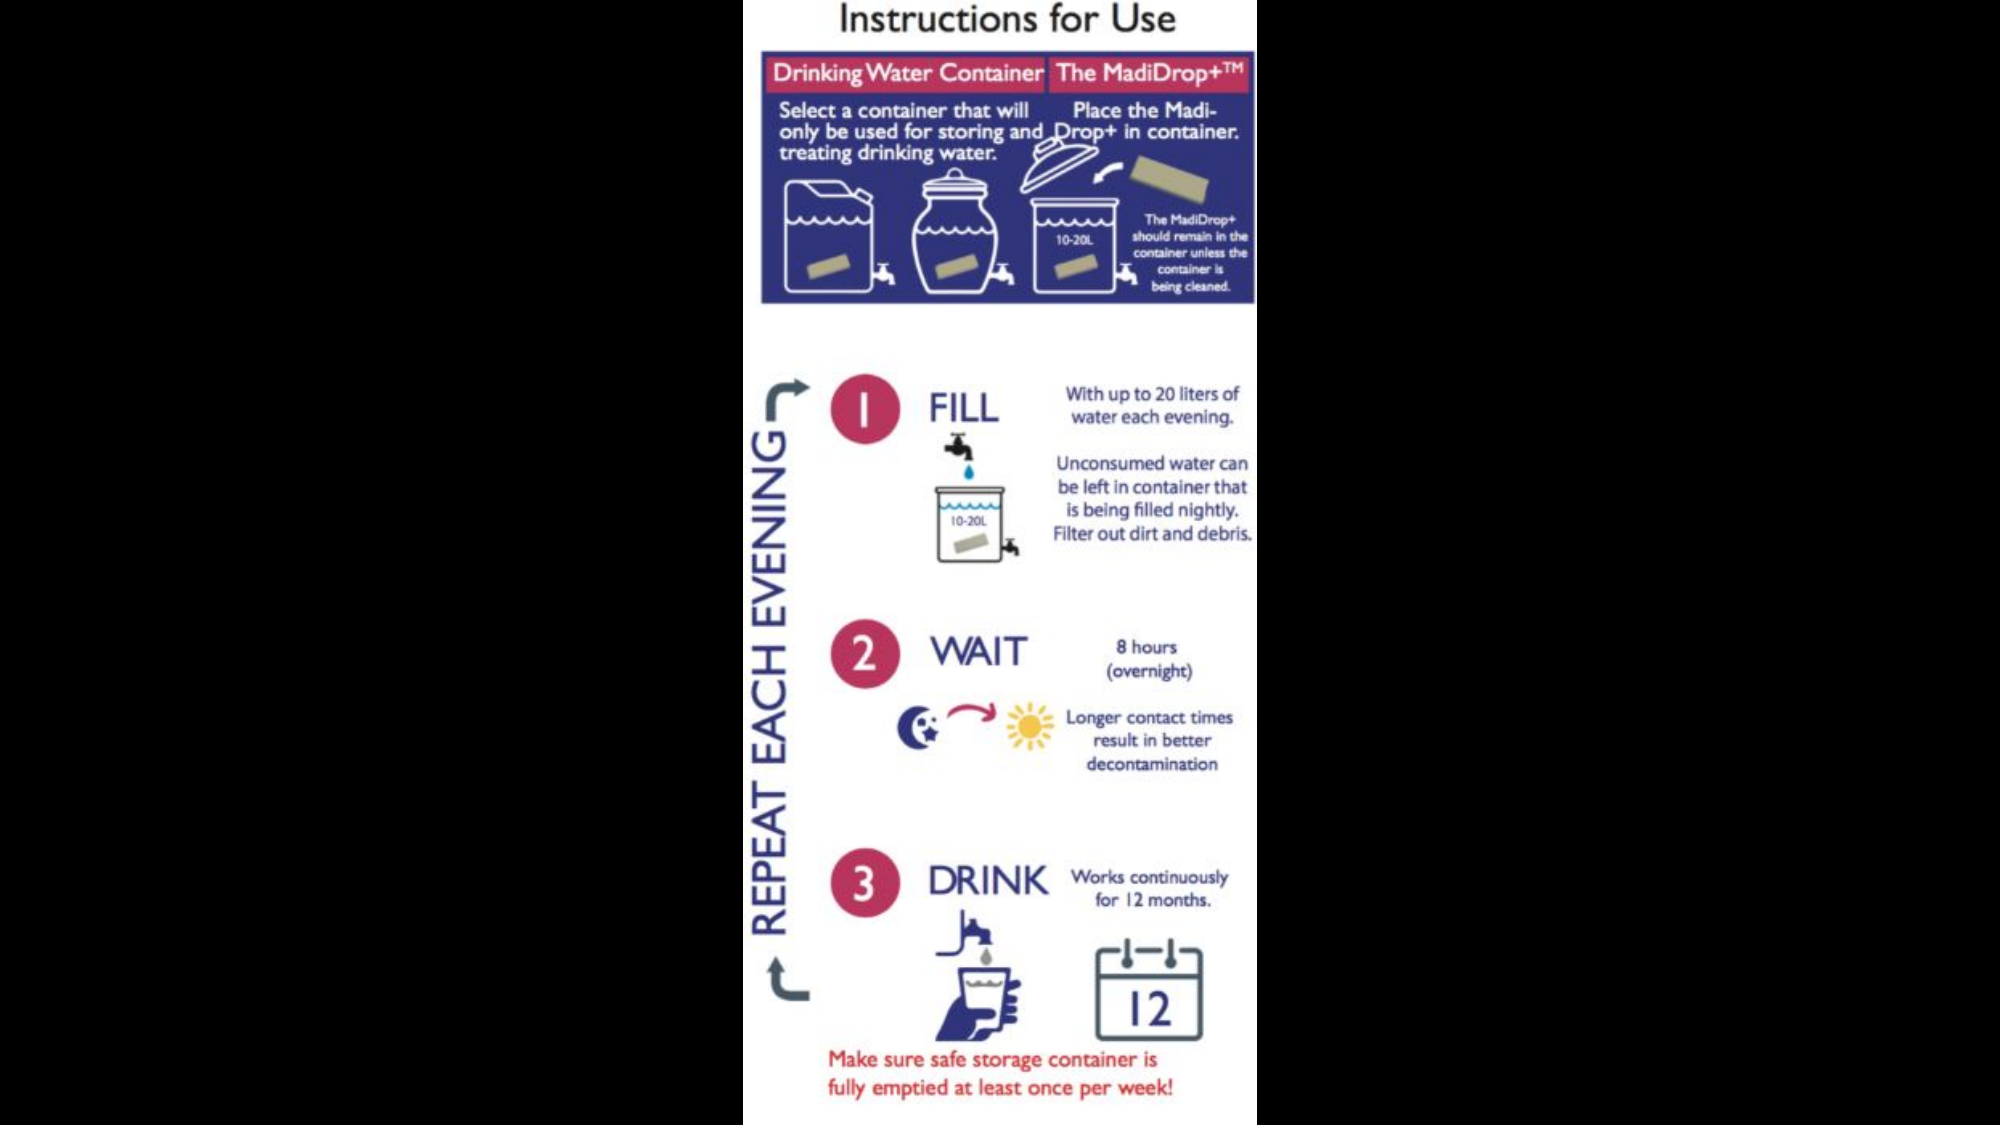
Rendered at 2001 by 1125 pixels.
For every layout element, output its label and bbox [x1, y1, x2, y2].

picture [743, 0, 1257, 1125]
